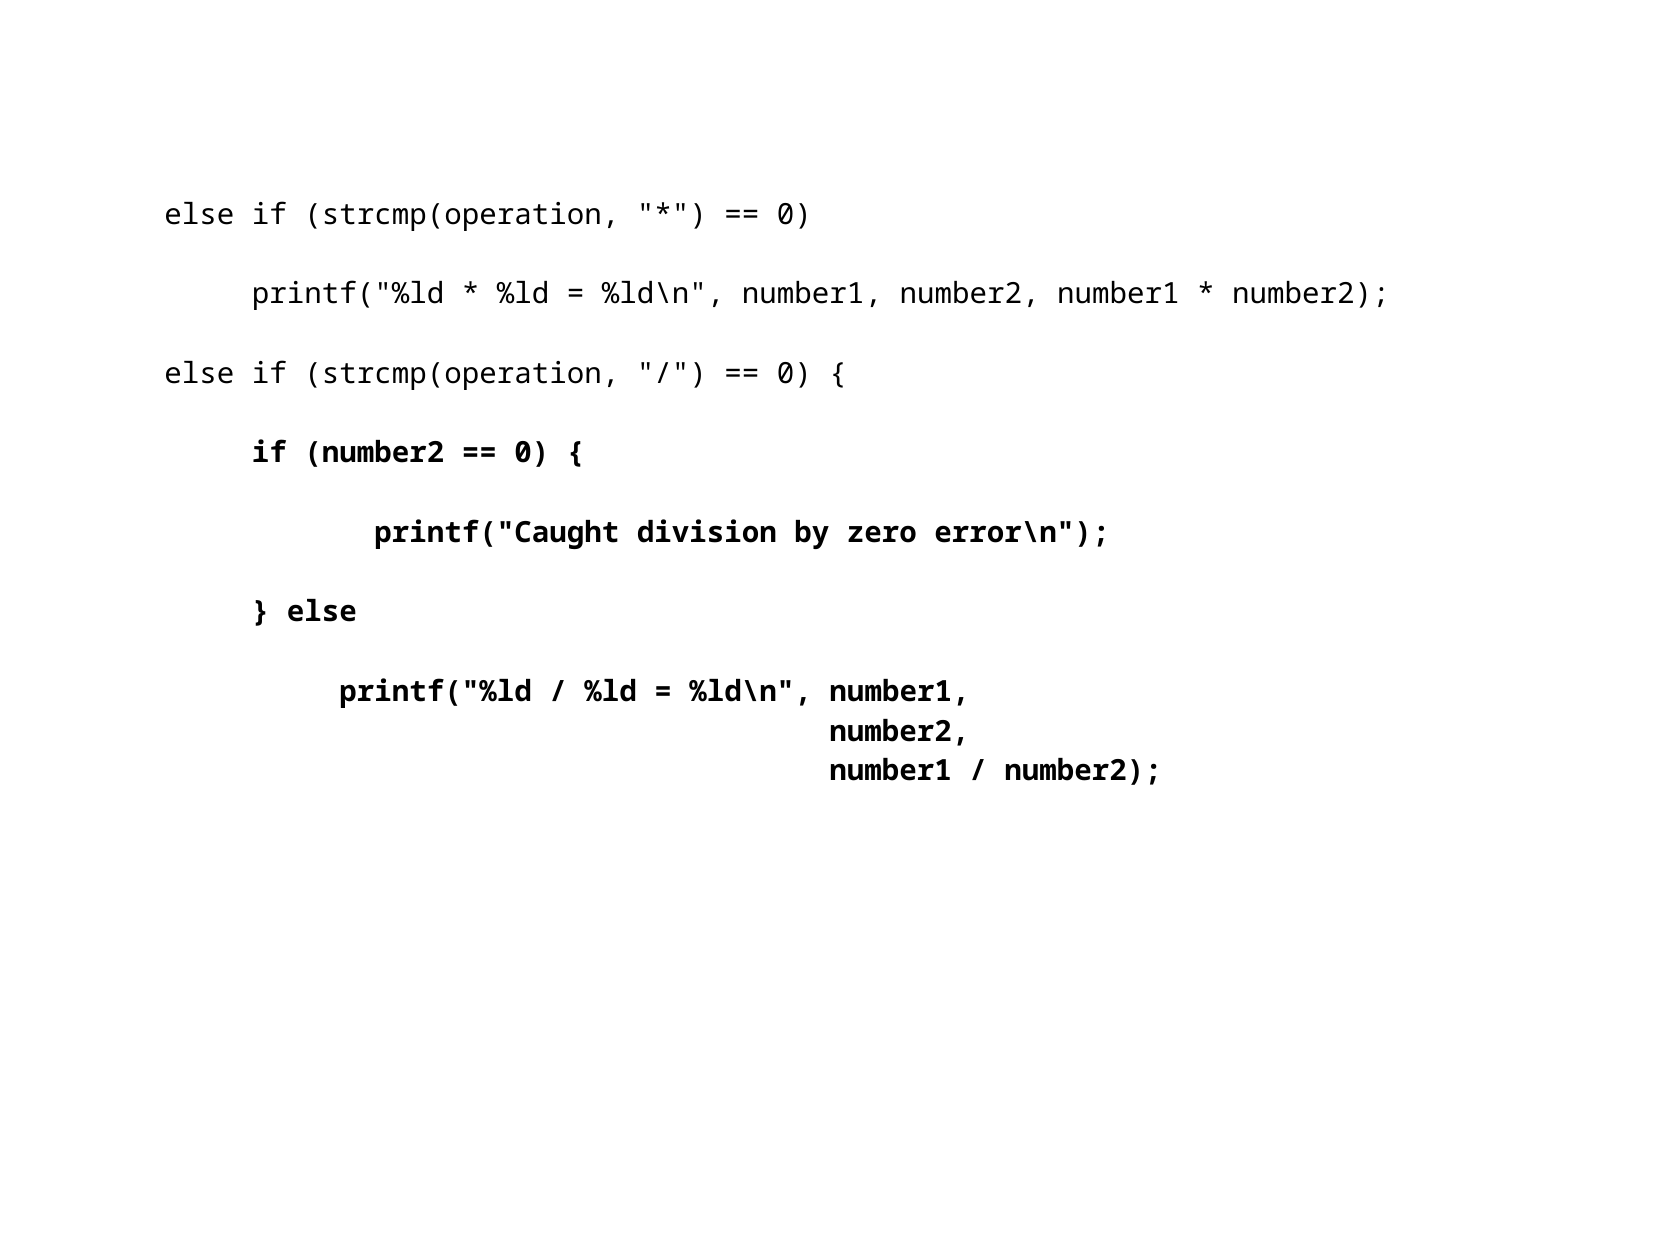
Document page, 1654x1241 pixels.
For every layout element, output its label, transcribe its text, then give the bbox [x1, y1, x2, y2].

text_box else if (strcmp(operation, "*") == 0) printf("%ld * %ld = %ld\n", number1, number2, number1 * number2); else if (strcmp(operation, "/") == 0) { if (number2 == 0) { printf("Caught division by zero error\n"); } else printf("%ld / %ld = %ld\n", number1, number2, number1 / number2); [149, 106, 1512, 1146]
